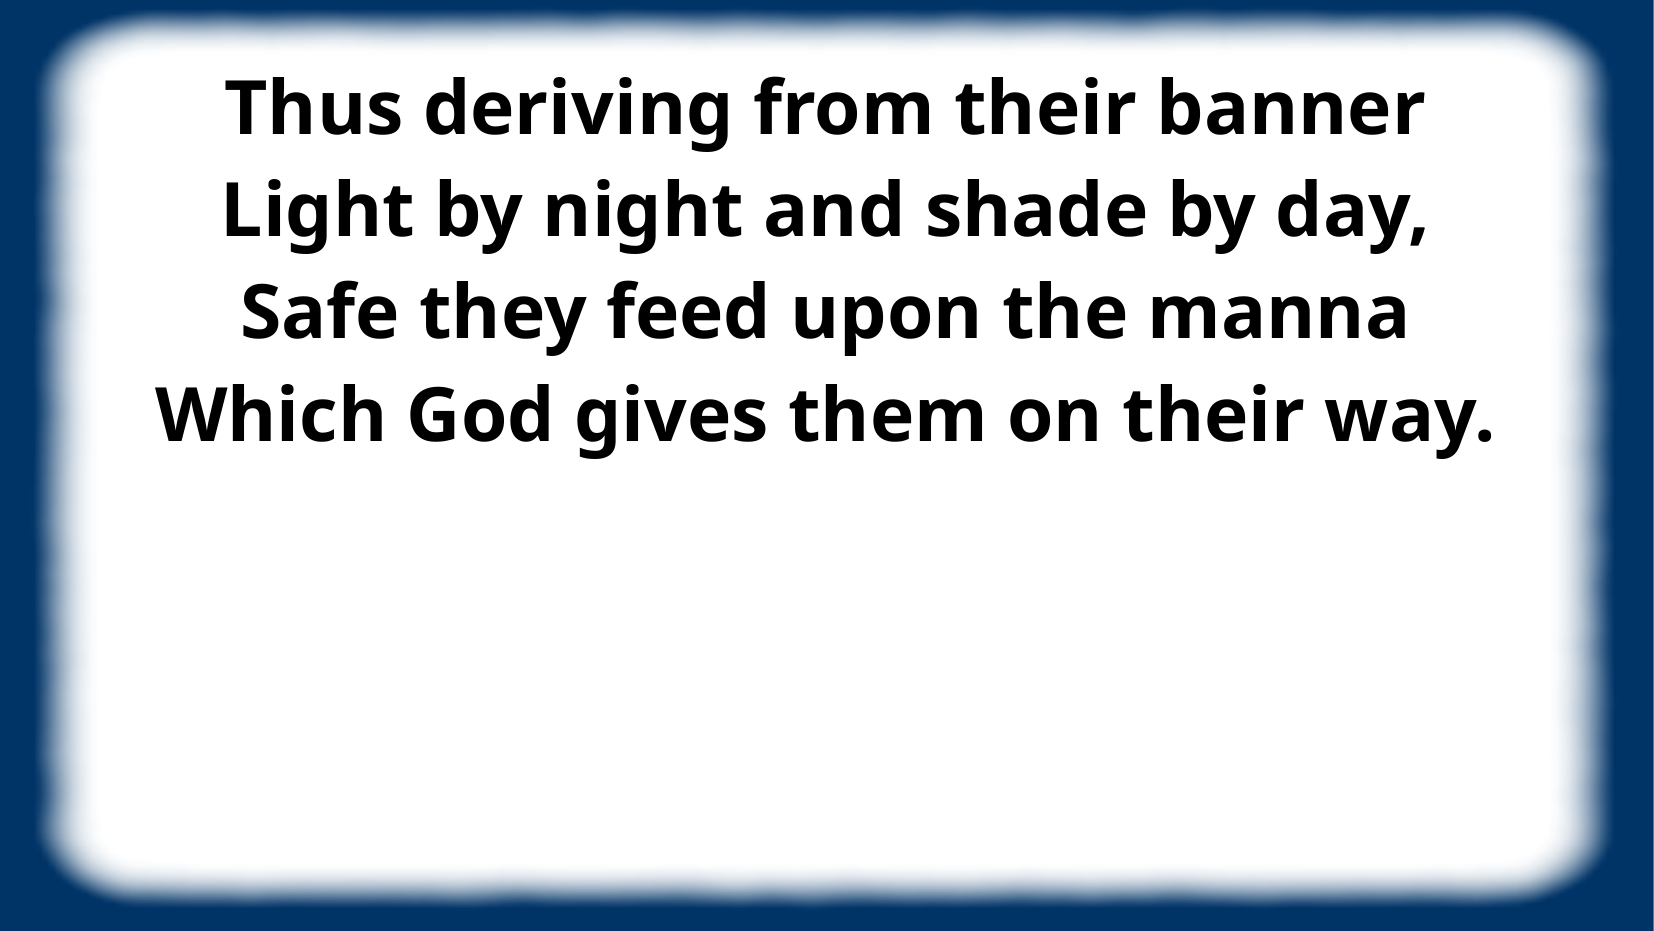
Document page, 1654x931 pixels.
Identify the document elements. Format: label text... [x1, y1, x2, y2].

text_box Thus deriving from their banner Light by night and shade by day, Safe they feed upon the manna Which God gives them on their way. [83, 46, 1569, 461]
picture [0, 0, 1654, 931]
